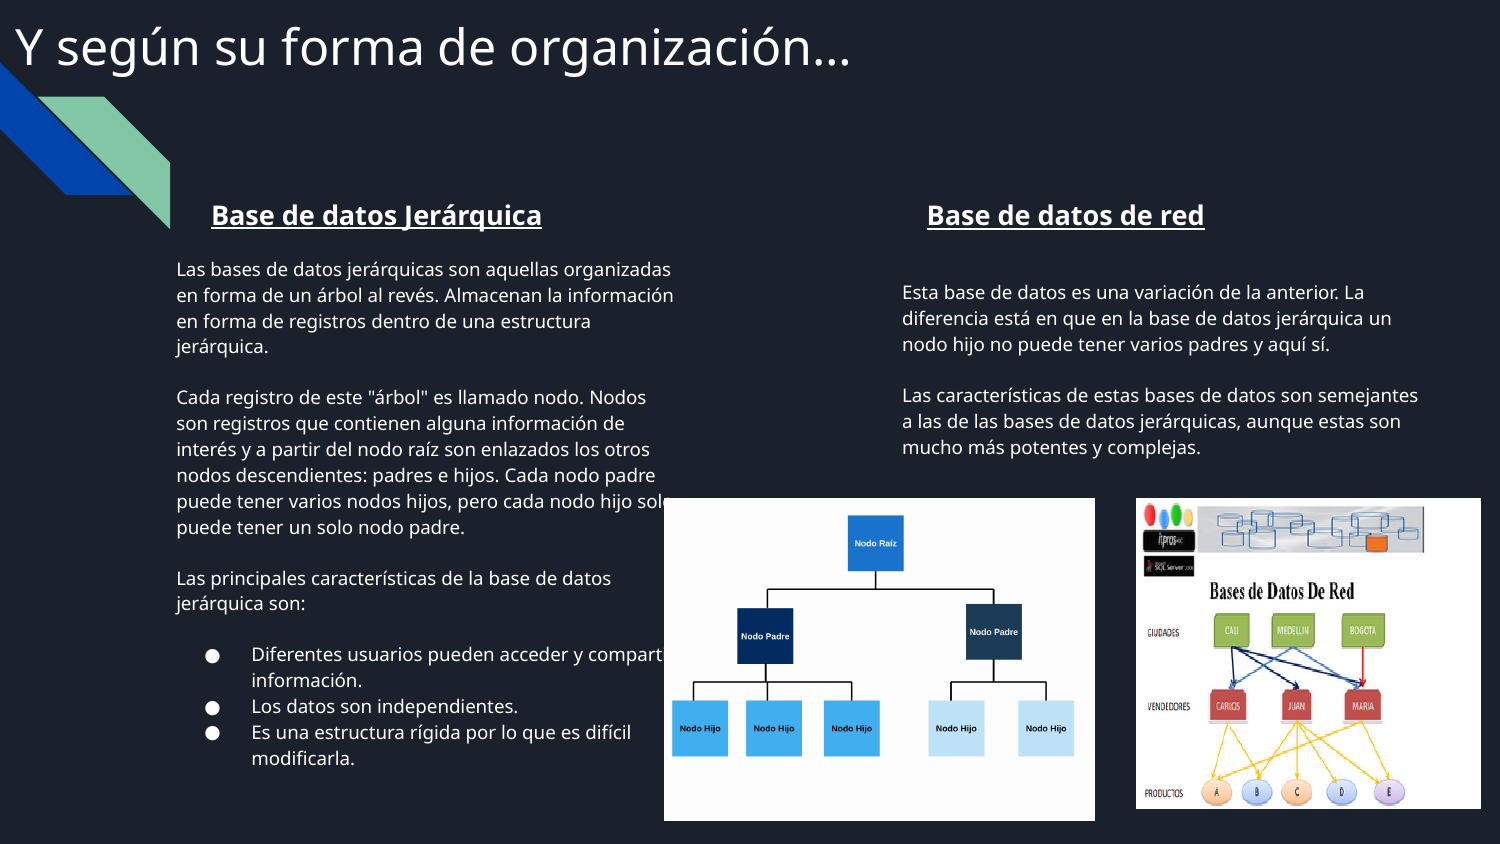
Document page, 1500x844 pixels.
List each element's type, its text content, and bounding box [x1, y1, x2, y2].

list Base de datos Jerárquica [196, 178, 613, 239]
text_box Las bases de datos jerárquicas son aquellas organizadas en forma de un árbol al revés. Almacenan la información en forma de registros dentro de una estructura jerárquica. Cada registro de este "árbol" es llamado nodo. Nodos son registros que contienen alguna información de interés y a partir del nodo raíz son enlazados los otros nodos descendientes: padres e hijos. Cada nodo padre puede tener varios nodos hijos, pero cada nodo hijo solo puede tener un solo nodo padre. Las principales características de la base de datos jerárquica son: Diferentes usuarios pueden acceder y compartir información. Los datos son independientes. Es una estructura rígida por lo que es difícil modificarla. [161, 239, 694, 835]
text_box Esta base de datos es una variación de la anterior. La diferencia está en que en la base de datos jerárquica un nodo hijo no puede tener varios padres y aquí sí. Las características de estas bases de datos son semejantes a las de las bases de datos jerárquicas, aunque estas son mucho más potentes y complejas. [887, 262, 1442, 533]
picture [664, 498, 1095, 821]
picture [1136, 498, 1481, 809]
text_box Base de datos de red [911, 183, 1410, 246]
title Y según su forma de organización… [0, 0, 1155, 150]
